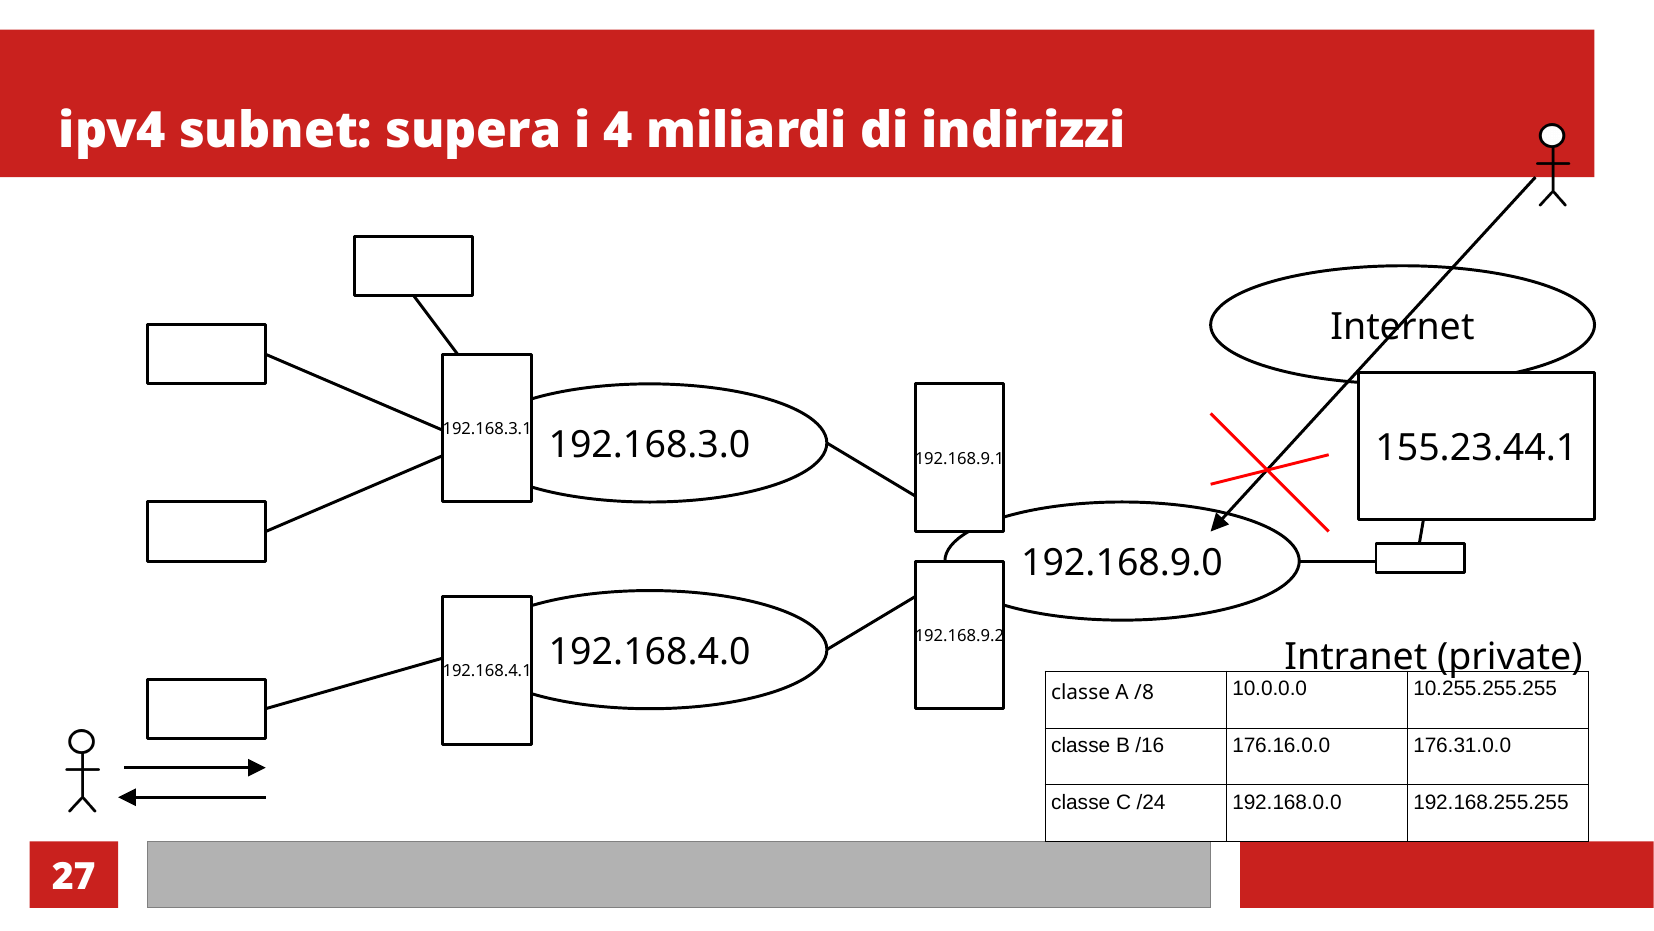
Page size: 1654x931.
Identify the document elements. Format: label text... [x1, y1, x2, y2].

text_box [1375, 543, 1465, 573]
text_box Internet [1210, 265, 1450, 382]
text_box 155.23.44.1 [1358, 372, 1595, 520]
table_header 10.0.0.0 [1227, 672, 1407, 728]
text_box 192.168.9.0 [944, 501, 1300, 621]
text_box Internet [1360, 268, 1595, 372]
title ipv4 subnet: supera i 4 miliardi di indirizzi [59, 44, 1595, 163]
table_header 10.255.255.255 [1408, 672, 1588, 728]
table_cell classe C /24 [1046, 785, 1226, 841]
table_cell 176.31.0.0 [1408, 729, 1588, 784]
table_header classe A /8 [1046, 672, 1226, 728]
picture [1511, 123, 1595, 207]
text_box [147, 501, 266, 562]
text_box [147, 324, 266, 384]
picture [40, 729, 125, 813]
table_cell 192.168.255.255 [1408, 785, 1588, 841]
table_cell 176.16.0.0 [1227, 729, 1407, 784]
text_box [354, 236, 473, 296]
text_box 192.168.3.0 [532, 383, 827, 503]
text_box 192.168.9.2 [915, 561, 1004, 709]
table_cell 192.168.0.0 [1227, 785, 1407, 841]
text_box 192.168.4.0 [532, 590, 827, 709]
table_cell classe B /16 [1046, 729, 1226, 784]
text_box Intranet (private) [1269, 622, 1575, 680]
text_box 192.168.9.1 [915, 383, 1004, 532]
text_box 192.168.4.1 [442, 596, 532, 745]
text_box 192.168.3.1 [442, 354, 532, 502]
text_box [147, 679, 266, 739]
